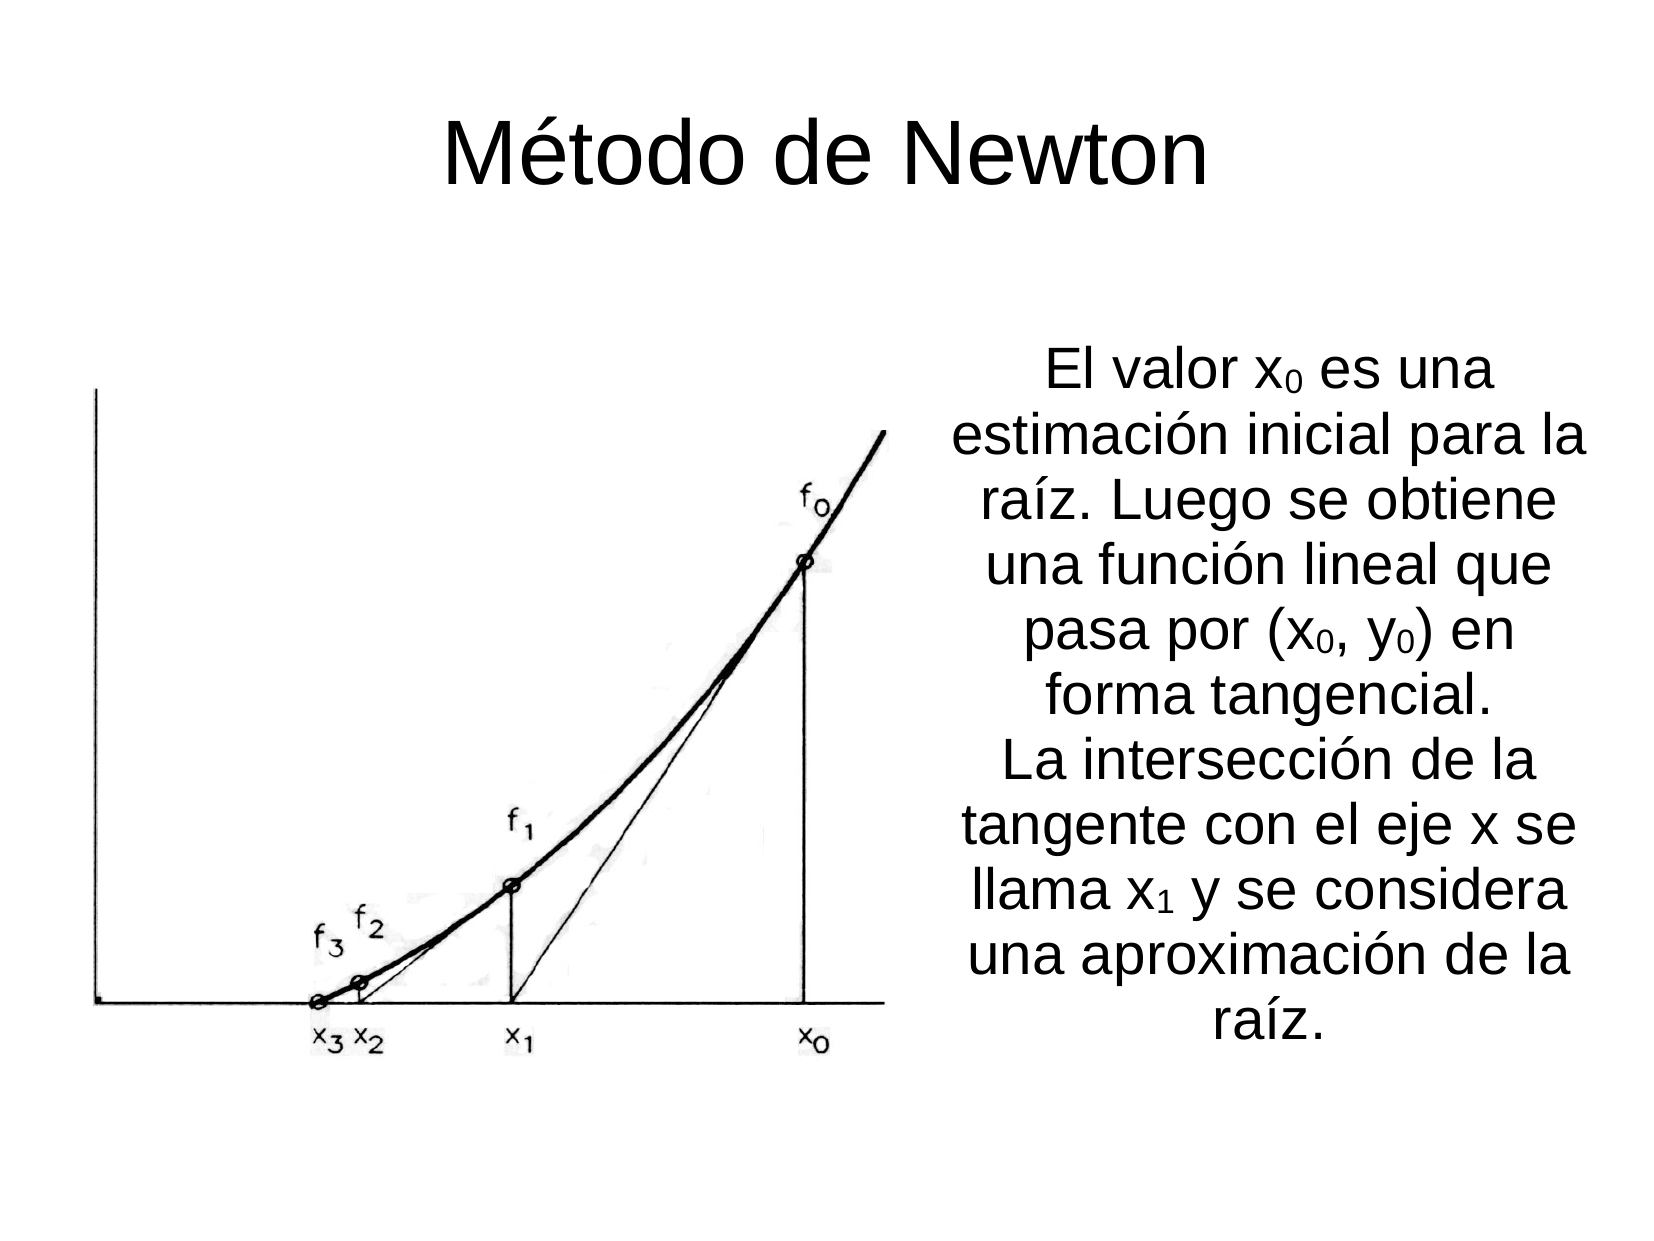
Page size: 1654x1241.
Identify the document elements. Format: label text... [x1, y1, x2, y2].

picture [52, 383, 975, 1106]
text_box El valor x0 es una estimación inicial para la raíz. Luego se obtiene una función lineal que pasa por (x0, y0) en forma tangencial. La intersección de la tangente con el eje x se llama x1 y se considera una aproximación de la raíz. [944, 308, 1595, 1079]
title Método de Newton [82, 49, 1571, 257]
